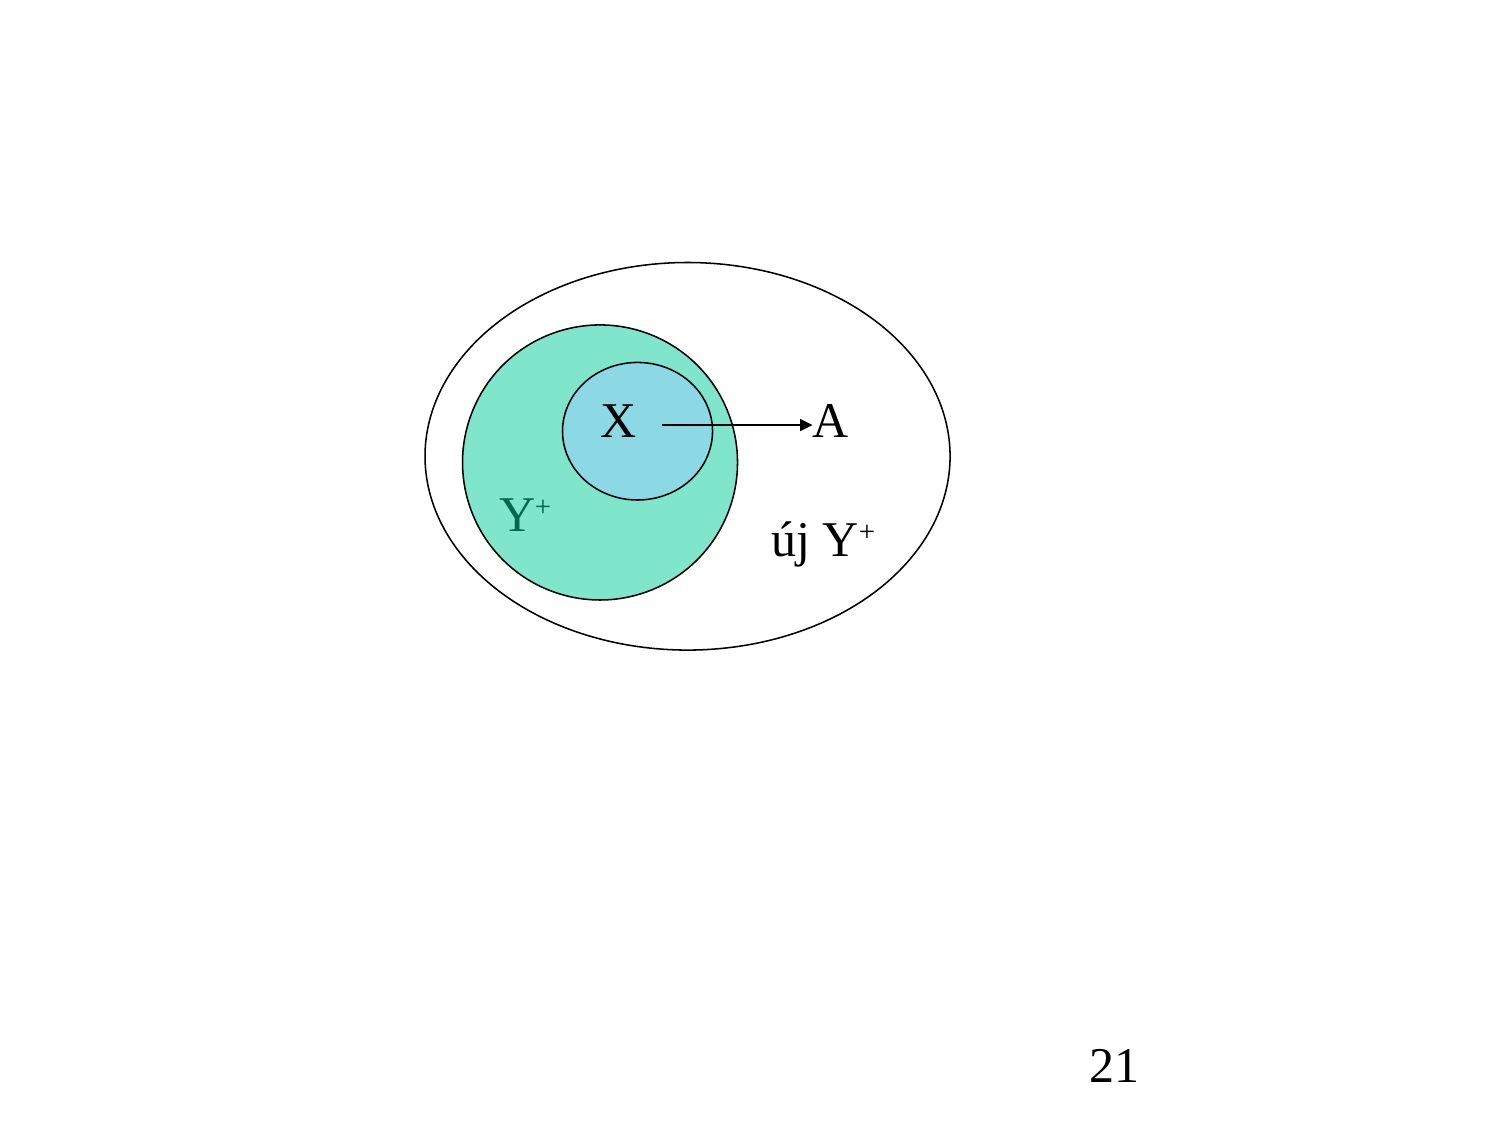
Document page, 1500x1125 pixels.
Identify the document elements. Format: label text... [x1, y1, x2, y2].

text_box A [823, 408, 834, 423]
text_box [462, 324, 738, 601]
text_box új Y+ [889, 568, 905, 583]
text_box A [812, 387, 879, 463]
text_box új Y+ [771, 506, 905, 583]
text_box X [600, 387, 667, 463]
